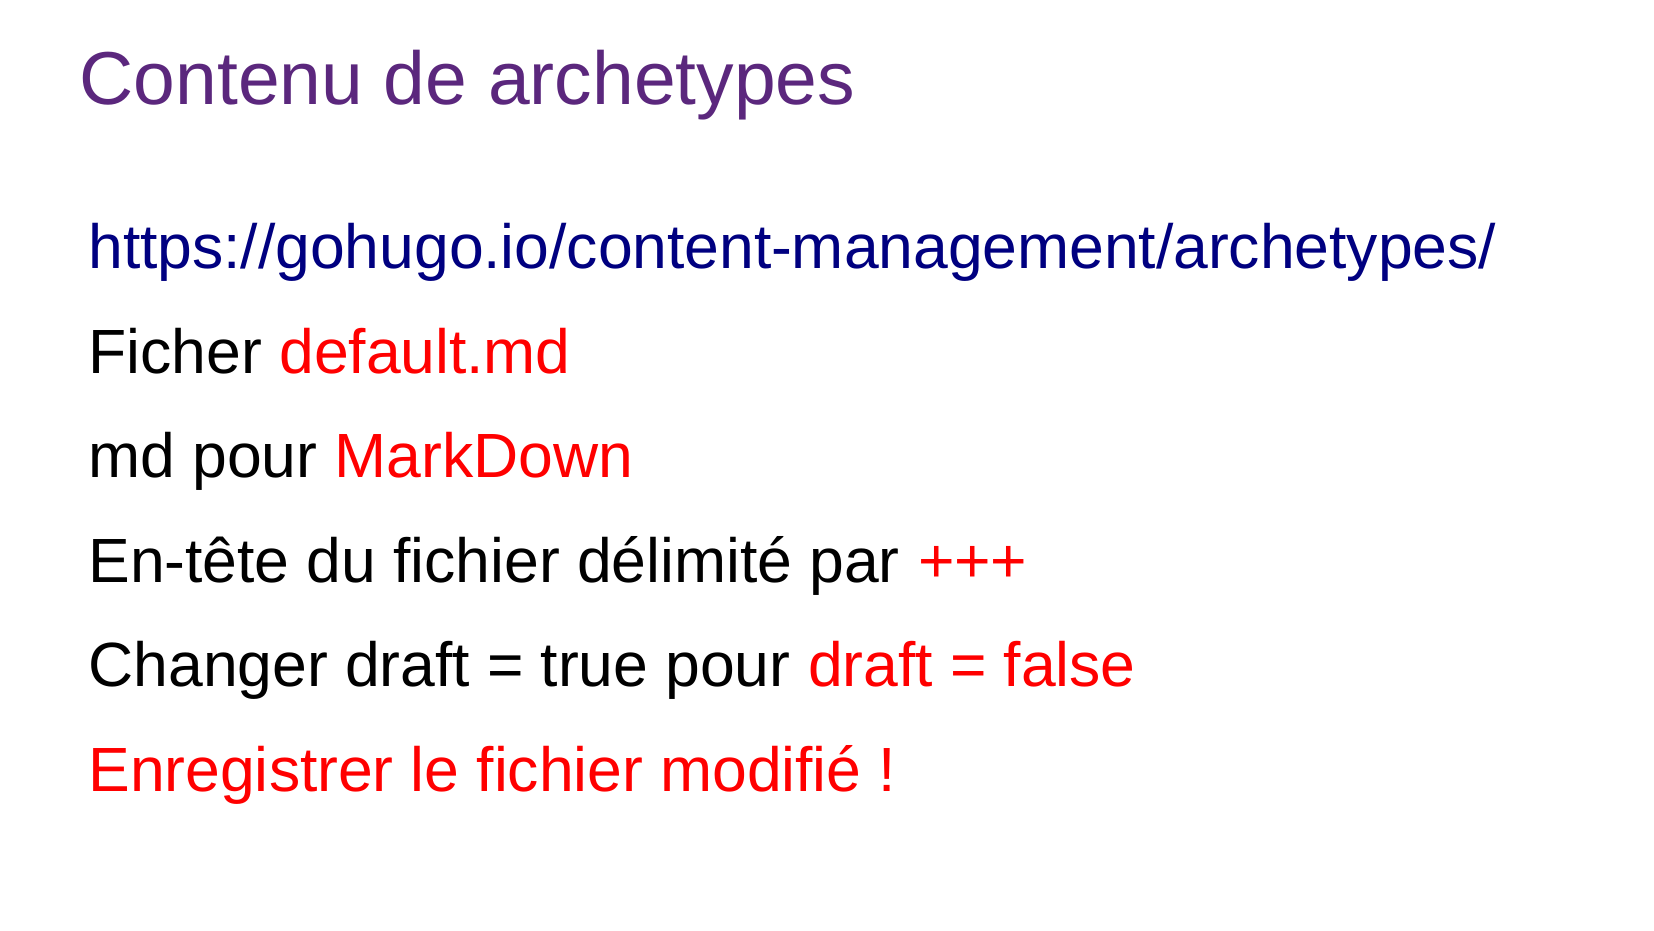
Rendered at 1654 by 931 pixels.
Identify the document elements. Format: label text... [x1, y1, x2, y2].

text_box https://gohugo.io/content-management/archetypes/ Ficher default.md md pour MarkDown En-tête du fichier délimité par +++ Changer draft = true pour draft = false Enregistrer le fichier modifié ! [88, 177, 1577, 910]
title Contenu de archetypes [79, 36, 1557, 148]
